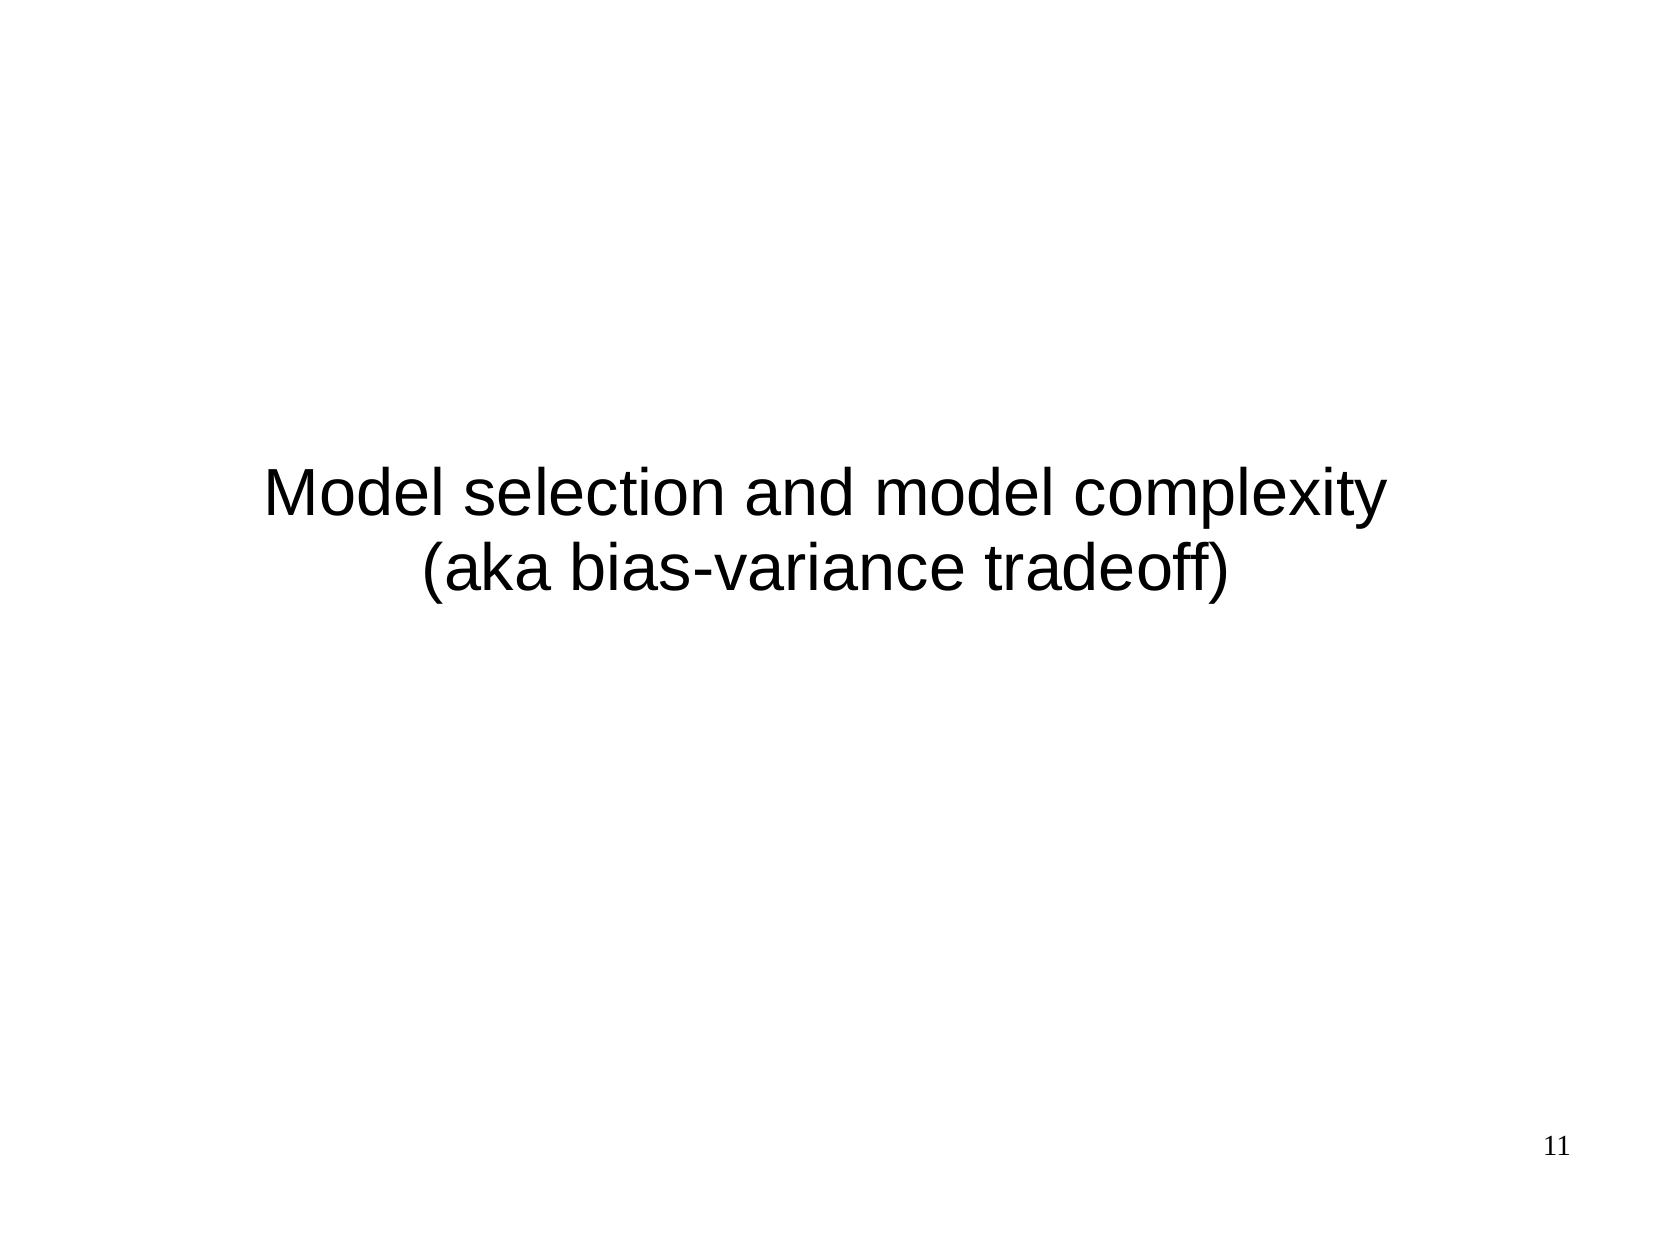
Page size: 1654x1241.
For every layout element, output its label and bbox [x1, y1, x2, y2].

text_box [82, 49, 1571, 1025]
